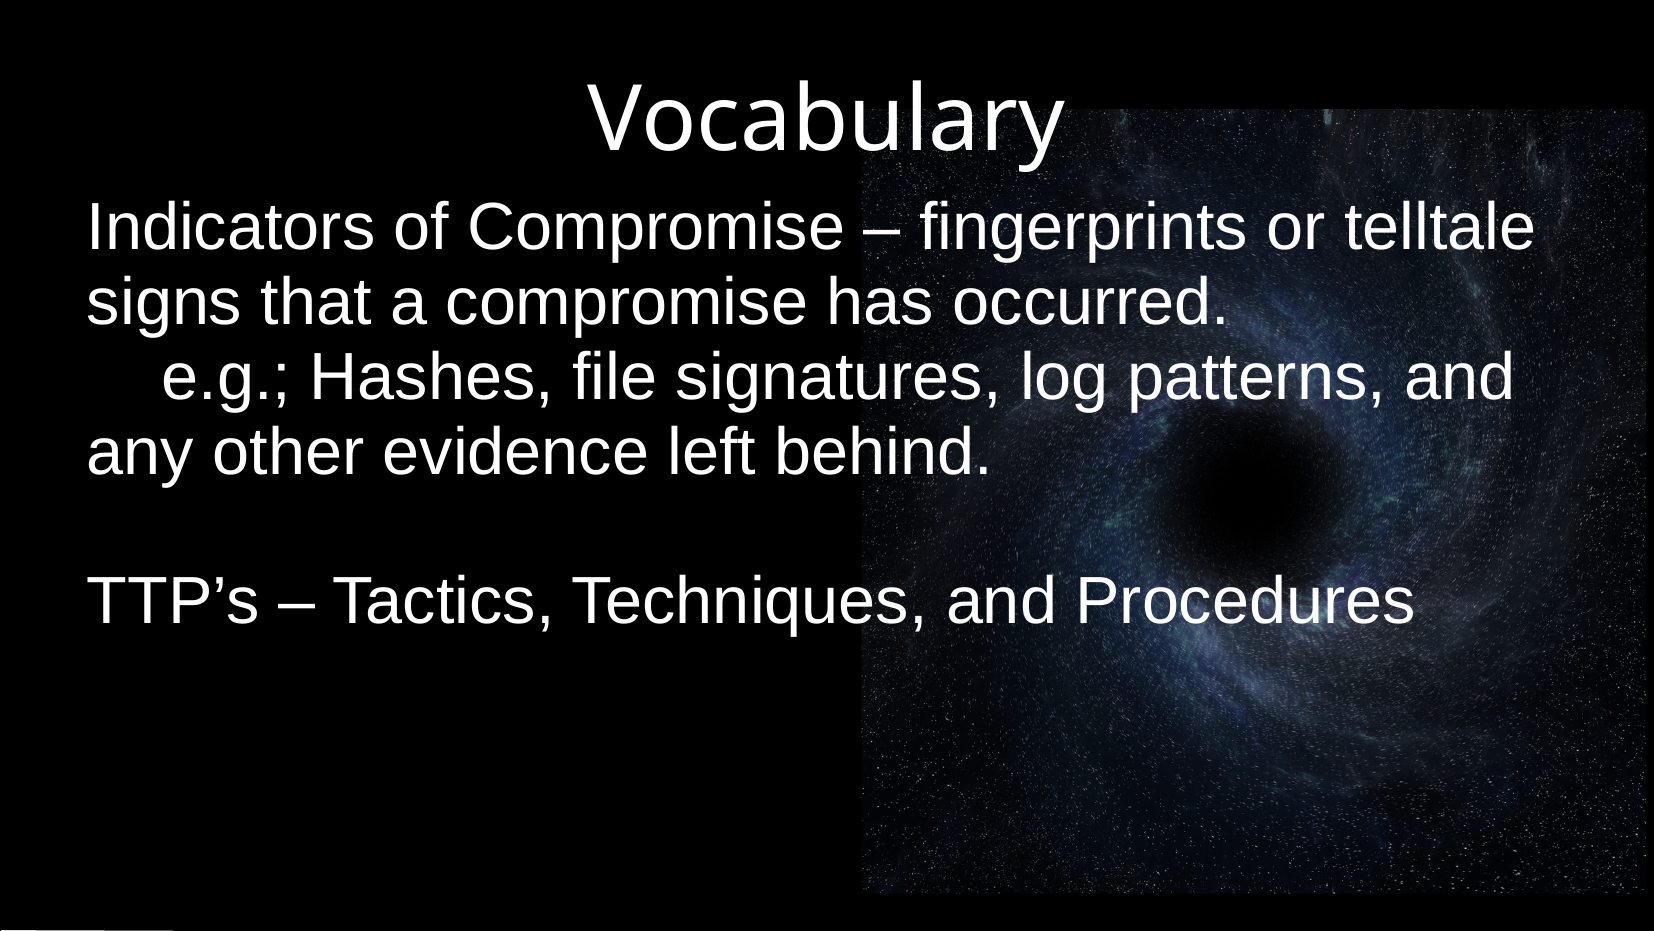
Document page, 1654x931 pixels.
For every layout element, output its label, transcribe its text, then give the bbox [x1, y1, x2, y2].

subtitle Indicators of Compromise – fingerprints or telltale signs that a compromise has occurred. e.g.; Hashes, file signatures, log patterns, and any other evidence left behind. TTP’s – Tactics, Techniques, and Procedures [86, 189, 1576, 863]
title Vocabulary [82, 37, 1571, 193]
text_box [0, 0, 1654, 931]
picture [818, 75, 1654, 931]
